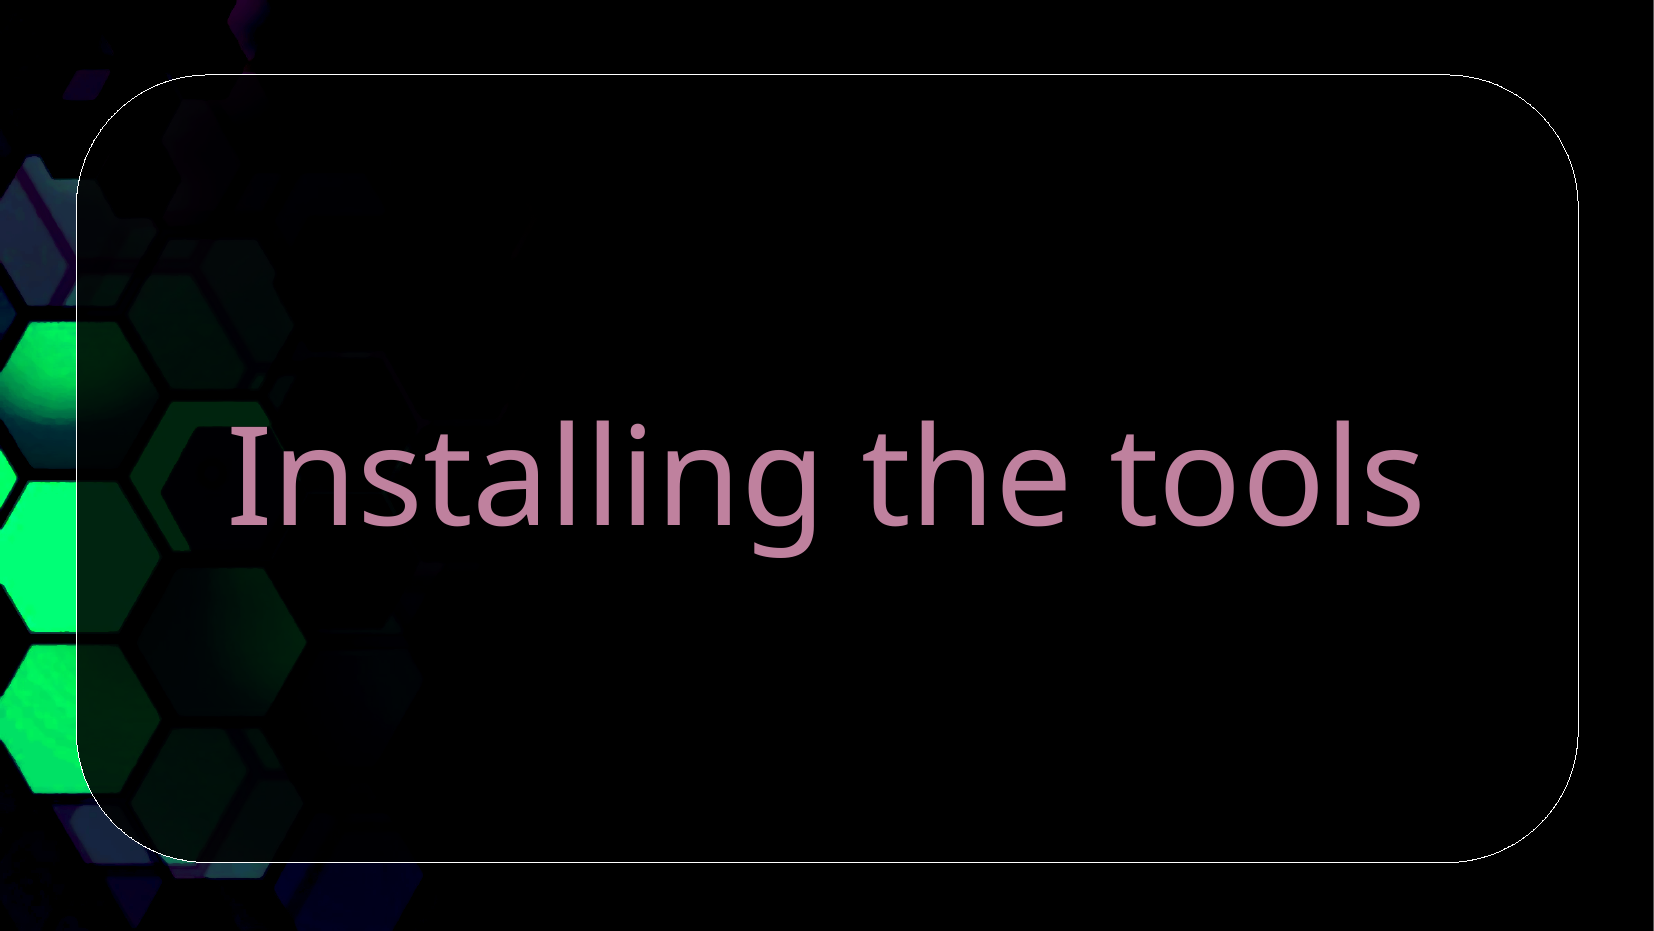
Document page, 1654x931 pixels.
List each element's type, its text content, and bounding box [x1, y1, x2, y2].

subtitle Installing the tools [82, 187, 1571, 757]
picture [0, 0, 1654, 931]
